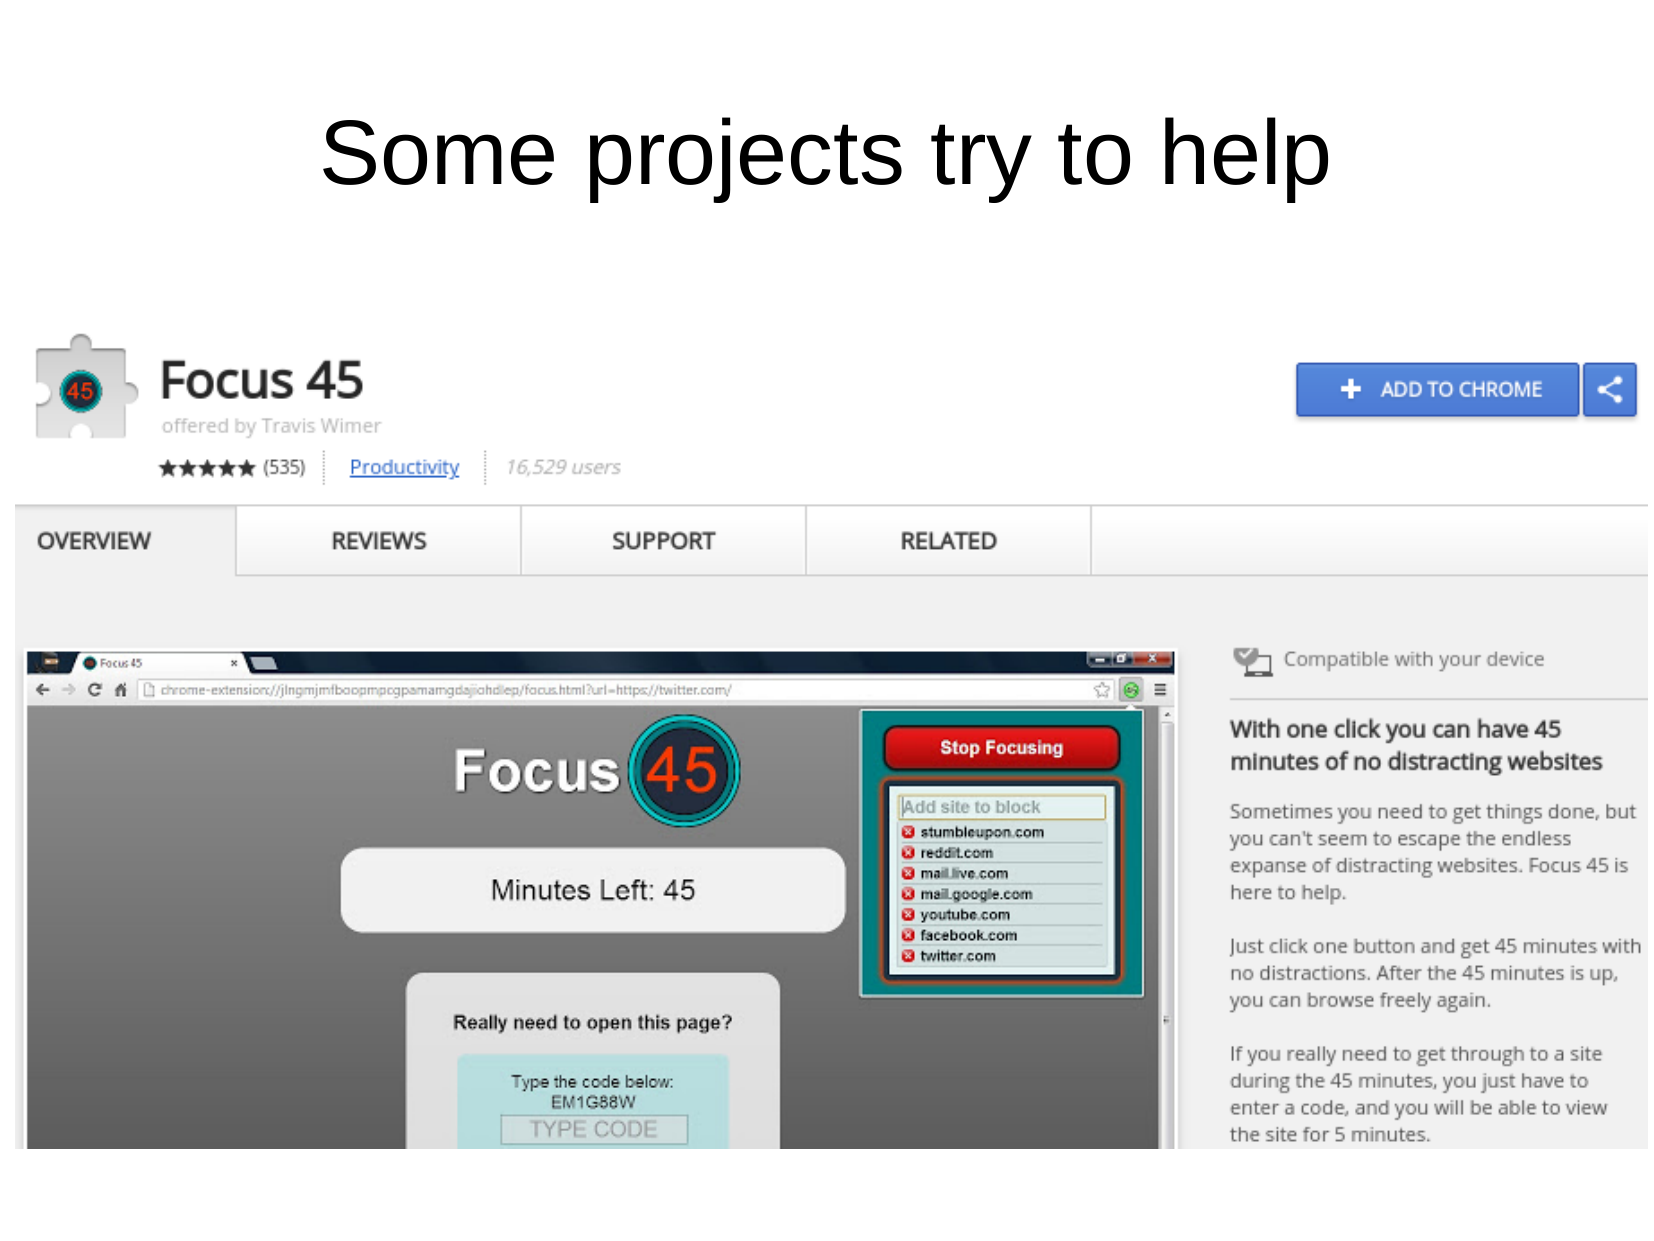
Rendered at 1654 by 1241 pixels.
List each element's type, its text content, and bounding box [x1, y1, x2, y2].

picture [15, 329, 1648, 1149]
title Some projects try to help [82, 49, 1571, 257]
